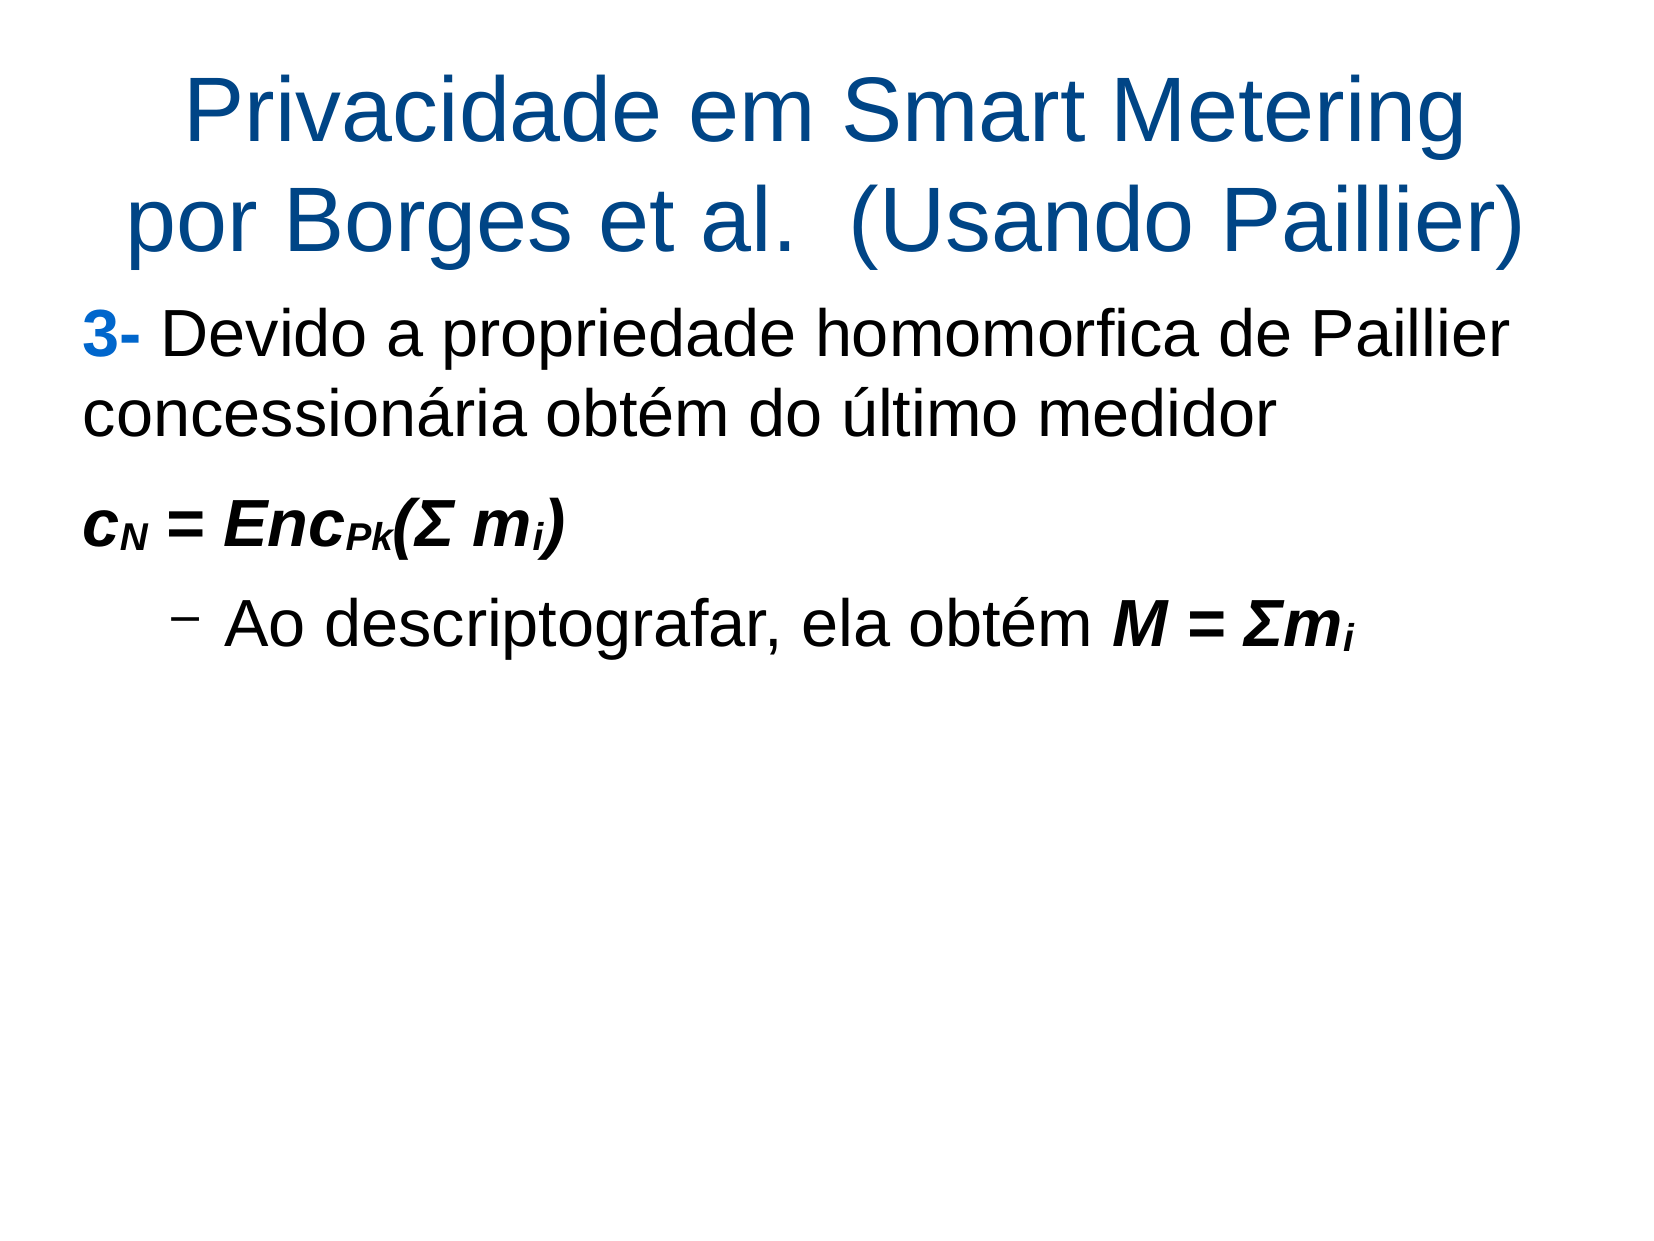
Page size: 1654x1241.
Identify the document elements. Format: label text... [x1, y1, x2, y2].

text_box 3- Devido a propriedade homomorfica de Paillier concessionária obtém do último medidor cN = EncPk(Σ mi) Ao descriptografar, ela obtém M = Σmi [82, 290, 1538, 1126]
text_box Privacidade em Smart Metering por Borges et al. (Usando Paillier) [82, 49, 1571, 257]
